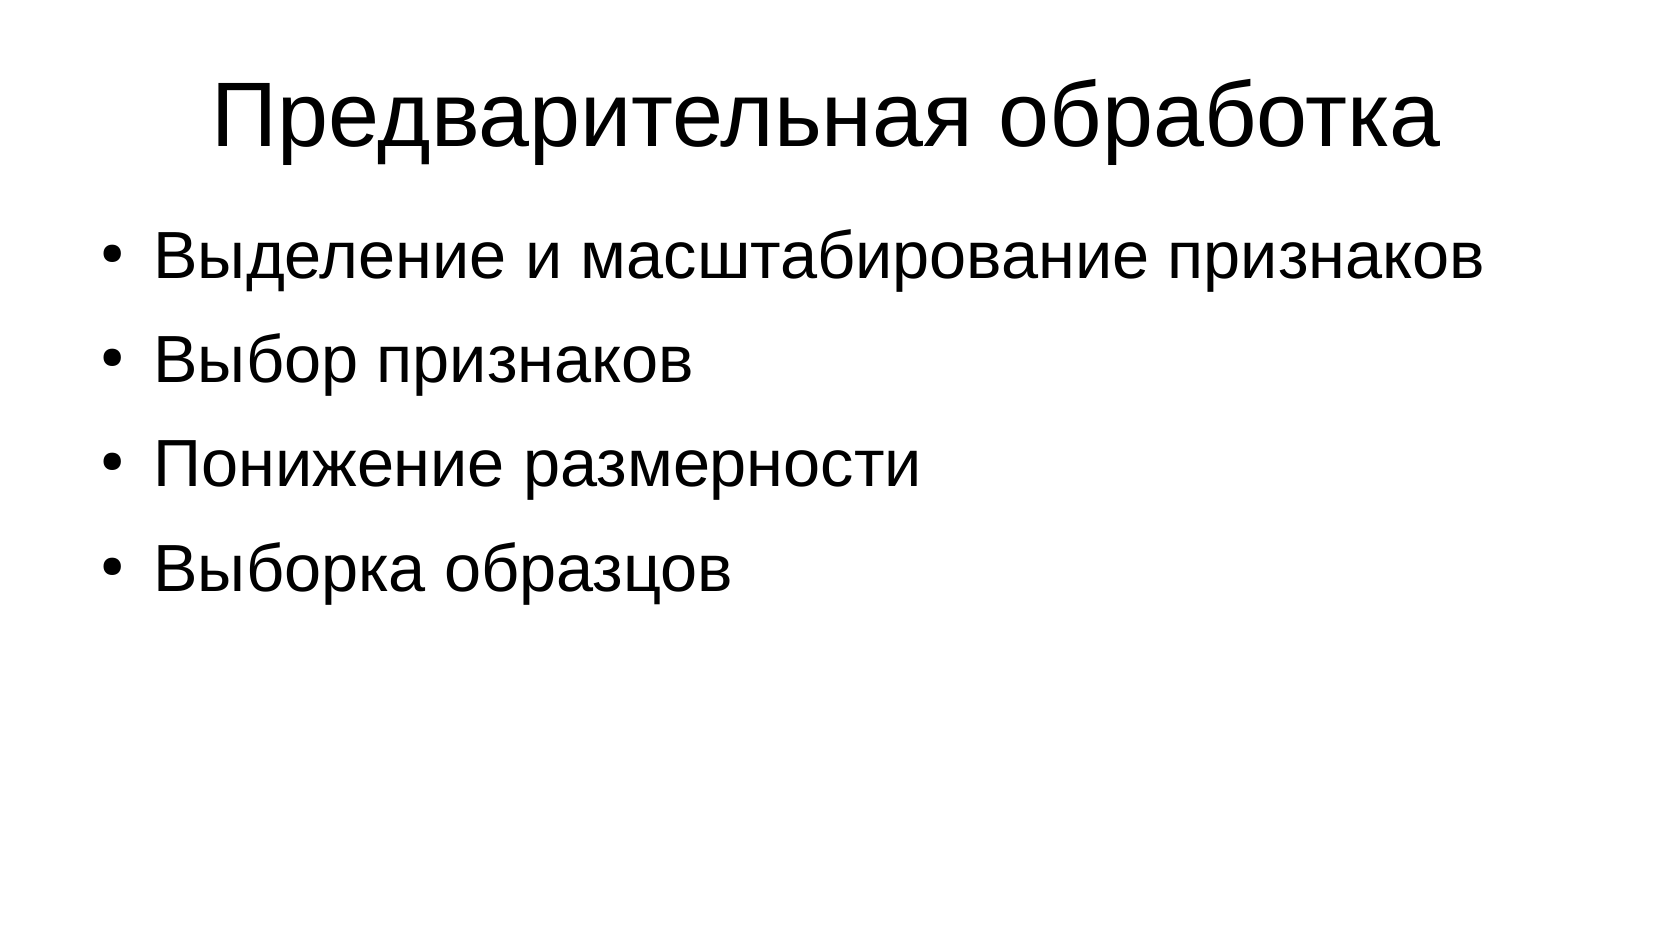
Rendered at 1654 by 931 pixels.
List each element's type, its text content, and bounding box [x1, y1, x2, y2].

title Предварительная обработка [82, 37, 1571, 193]
list Выделение и масштабирование признаков Выбор признаков Понижение размерности Выборка образцов [82, 217, 1571, 758]
